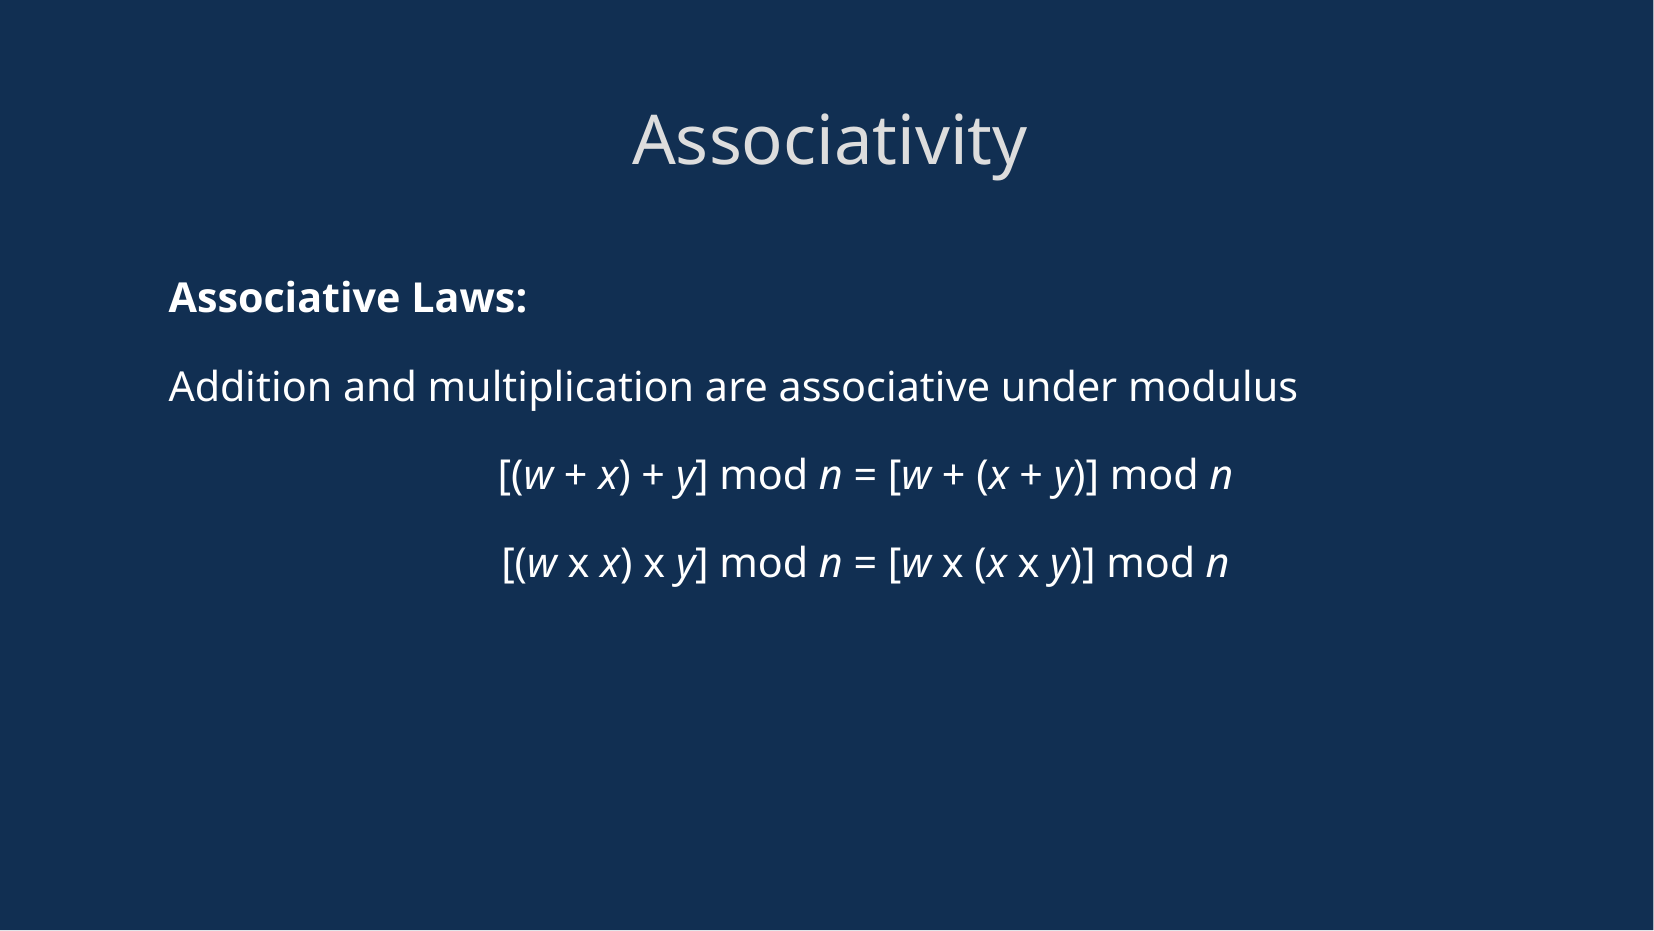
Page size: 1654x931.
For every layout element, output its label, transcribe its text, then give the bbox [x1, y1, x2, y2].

list Associative Laws: Addition and multiplication are associative under modulus [(w + x) + y] mod n = [w + (x + y)] mod n [(w x x) x y] mod n = [w x (x x y)] mod n [97, 268, 1563, 806]
title Associativity [97, 56, 1563, 220]
